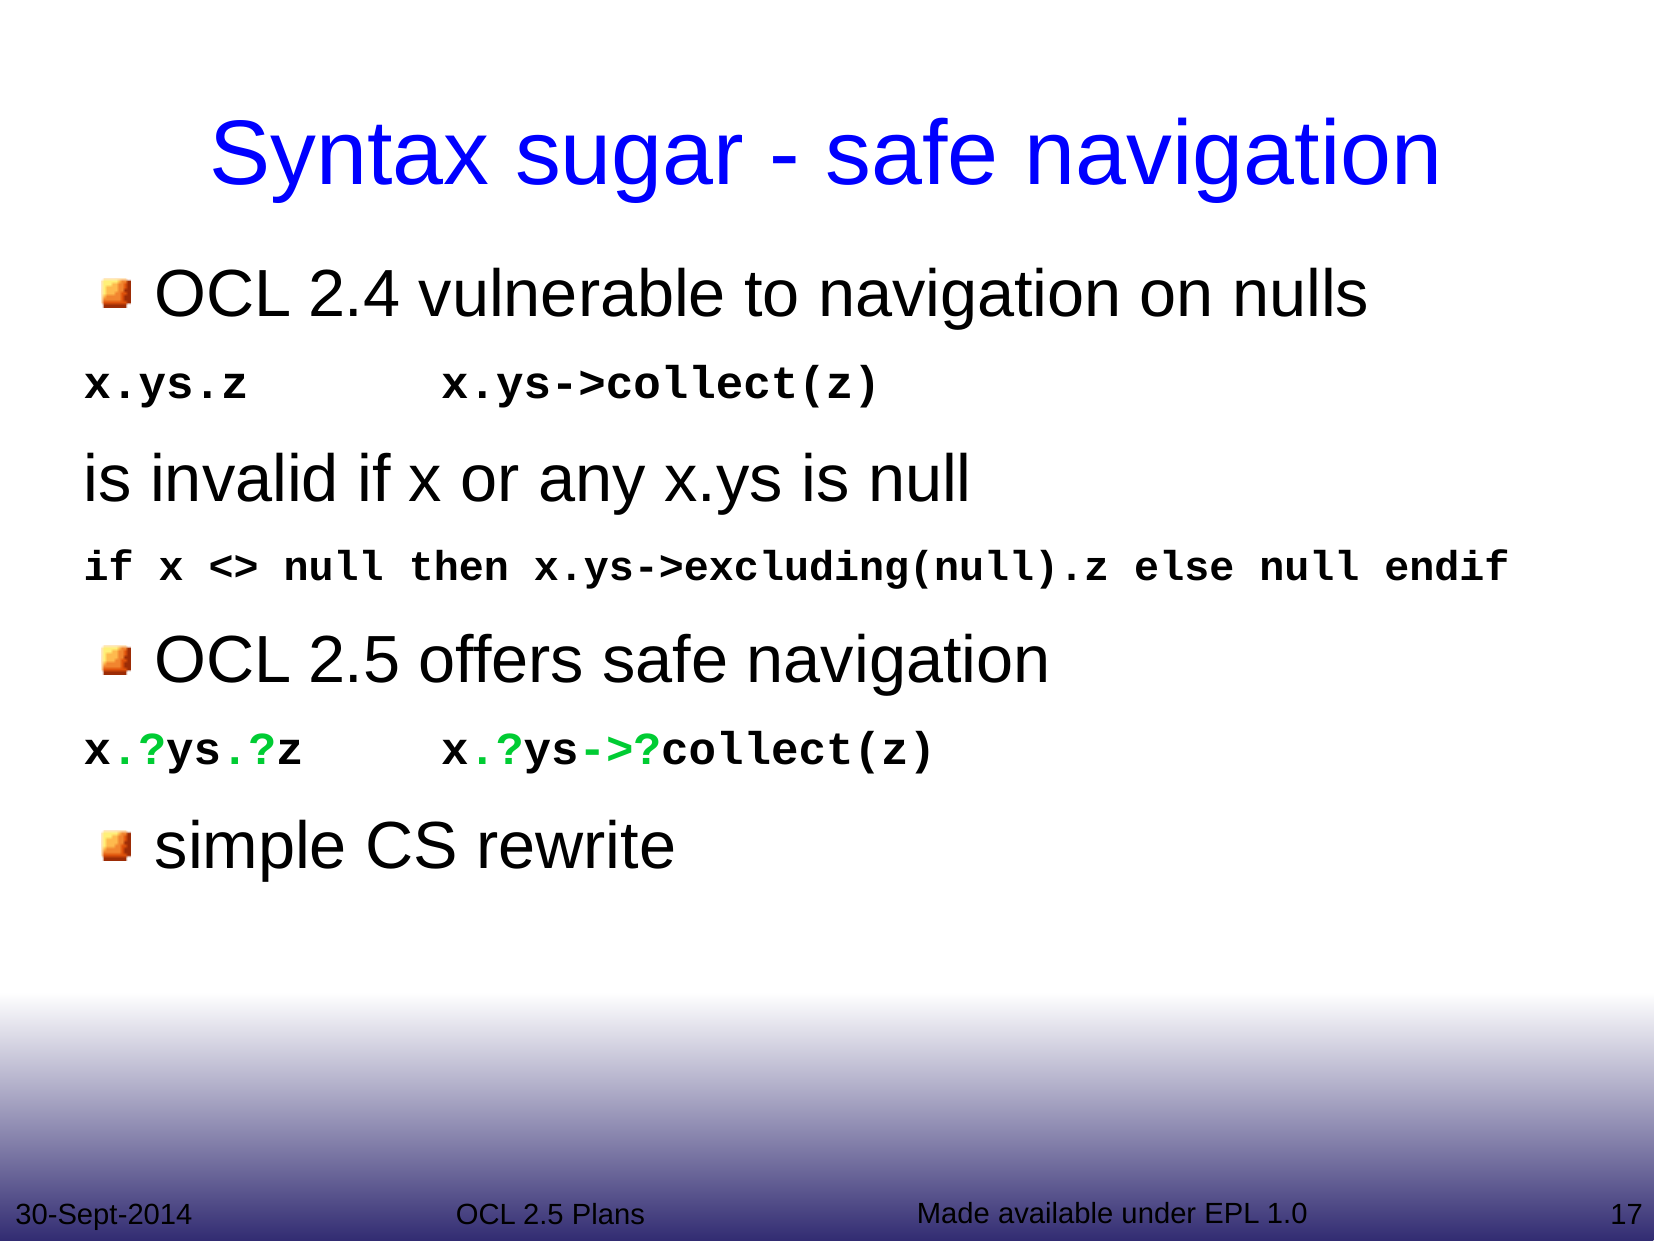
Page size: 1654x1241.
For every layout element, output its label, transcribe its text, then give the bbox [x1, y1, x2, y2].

list OCL 2.4 vulnerable to navigation on nulls x.ys.z x.ys->collect(z) is invalid if x or any x.ys is null if x <> null then x.ys->excluding(null).z else null endif OCL 2.5 offers safe navigation x.?ys.?z x.?ys->?collect(z) simple CS rewrite [83, 255, 1572, 1075]
title Syntax sugar - safe navigation [82, 49, 1571, 257]
